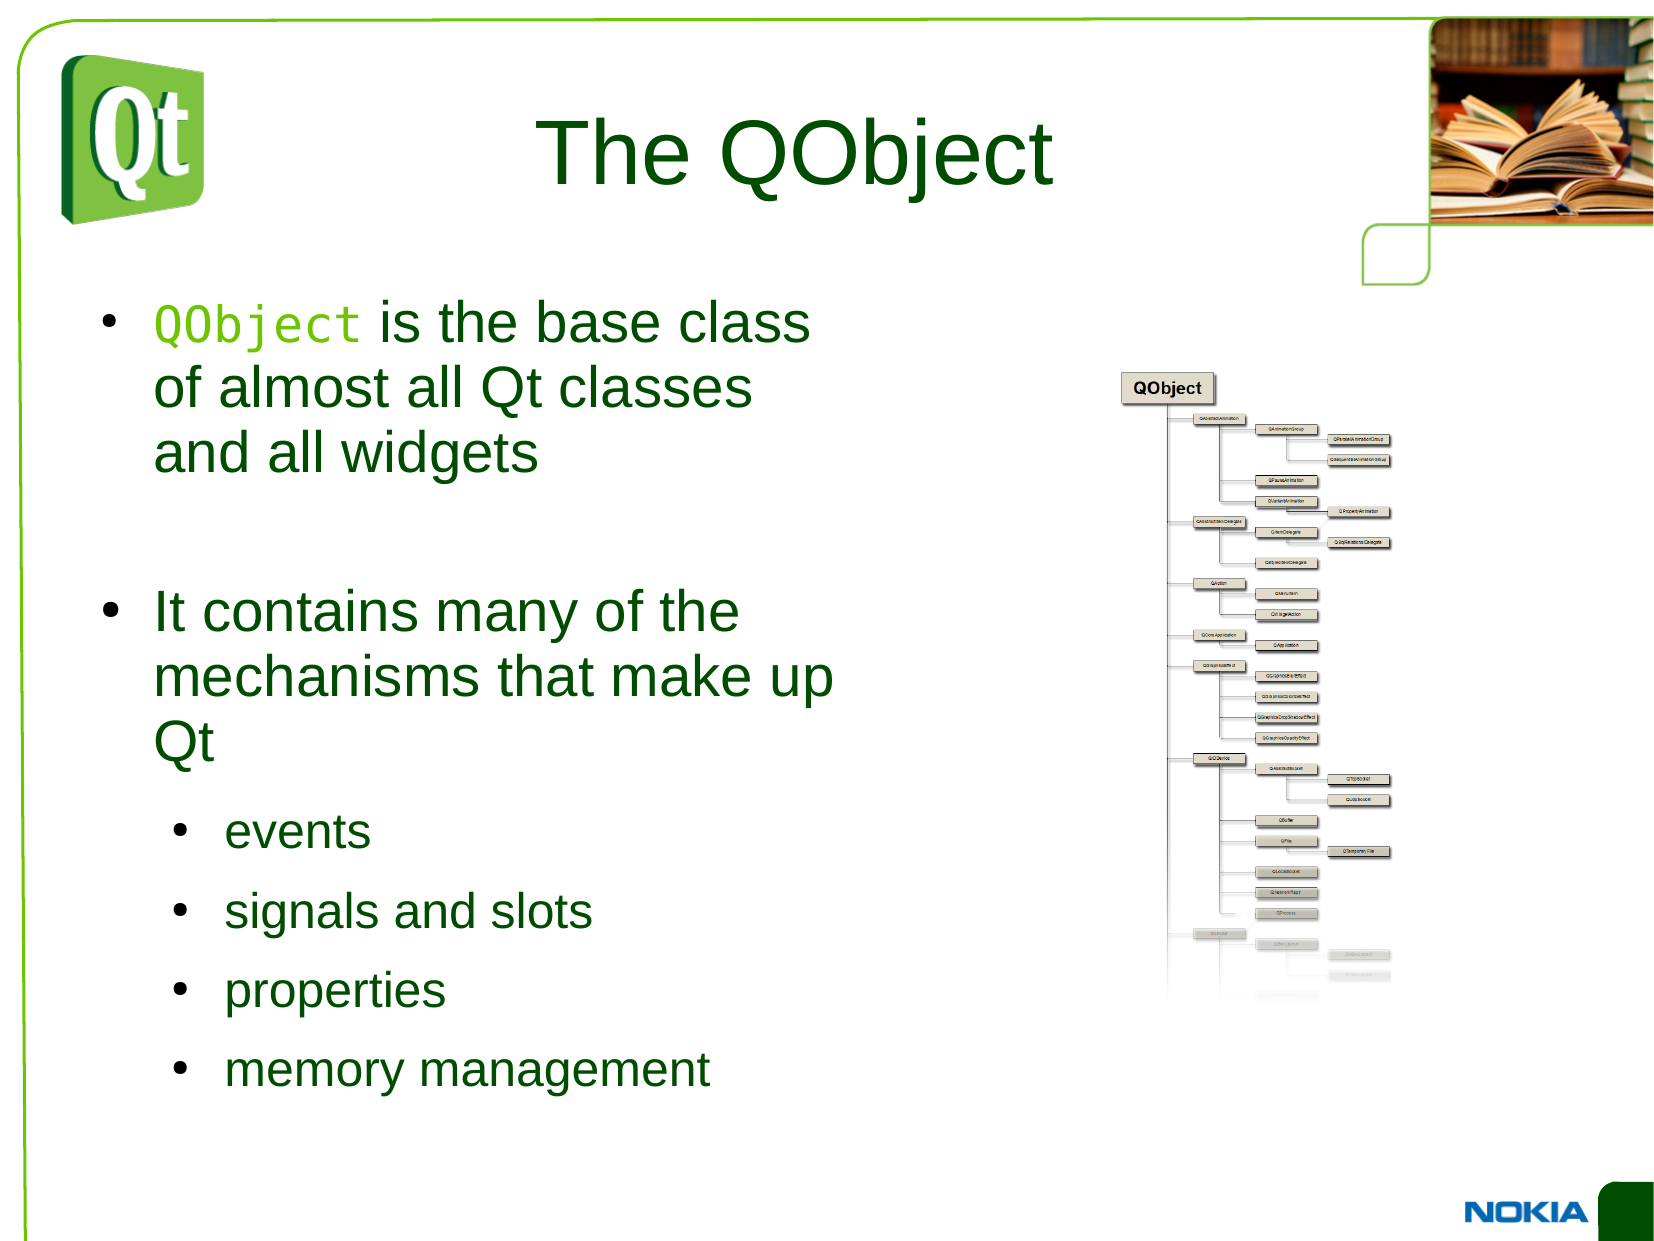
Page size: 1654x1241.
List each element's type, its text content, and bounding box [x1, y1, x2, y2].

picture [1338, 5, 1654, 306]
picture [61, 55, 204, 225]
picture [1091, 336, 1419, 1099]
title The QObject [257, 49, 1333, 257]
picture [1465, 1201, 1589, 1223]
list QObject is the base class of almost all Qt classes and all widgets It contains many of the mechanisms that make up Qt events signals and slots properties memory management [82, 290, 857, 1109]
